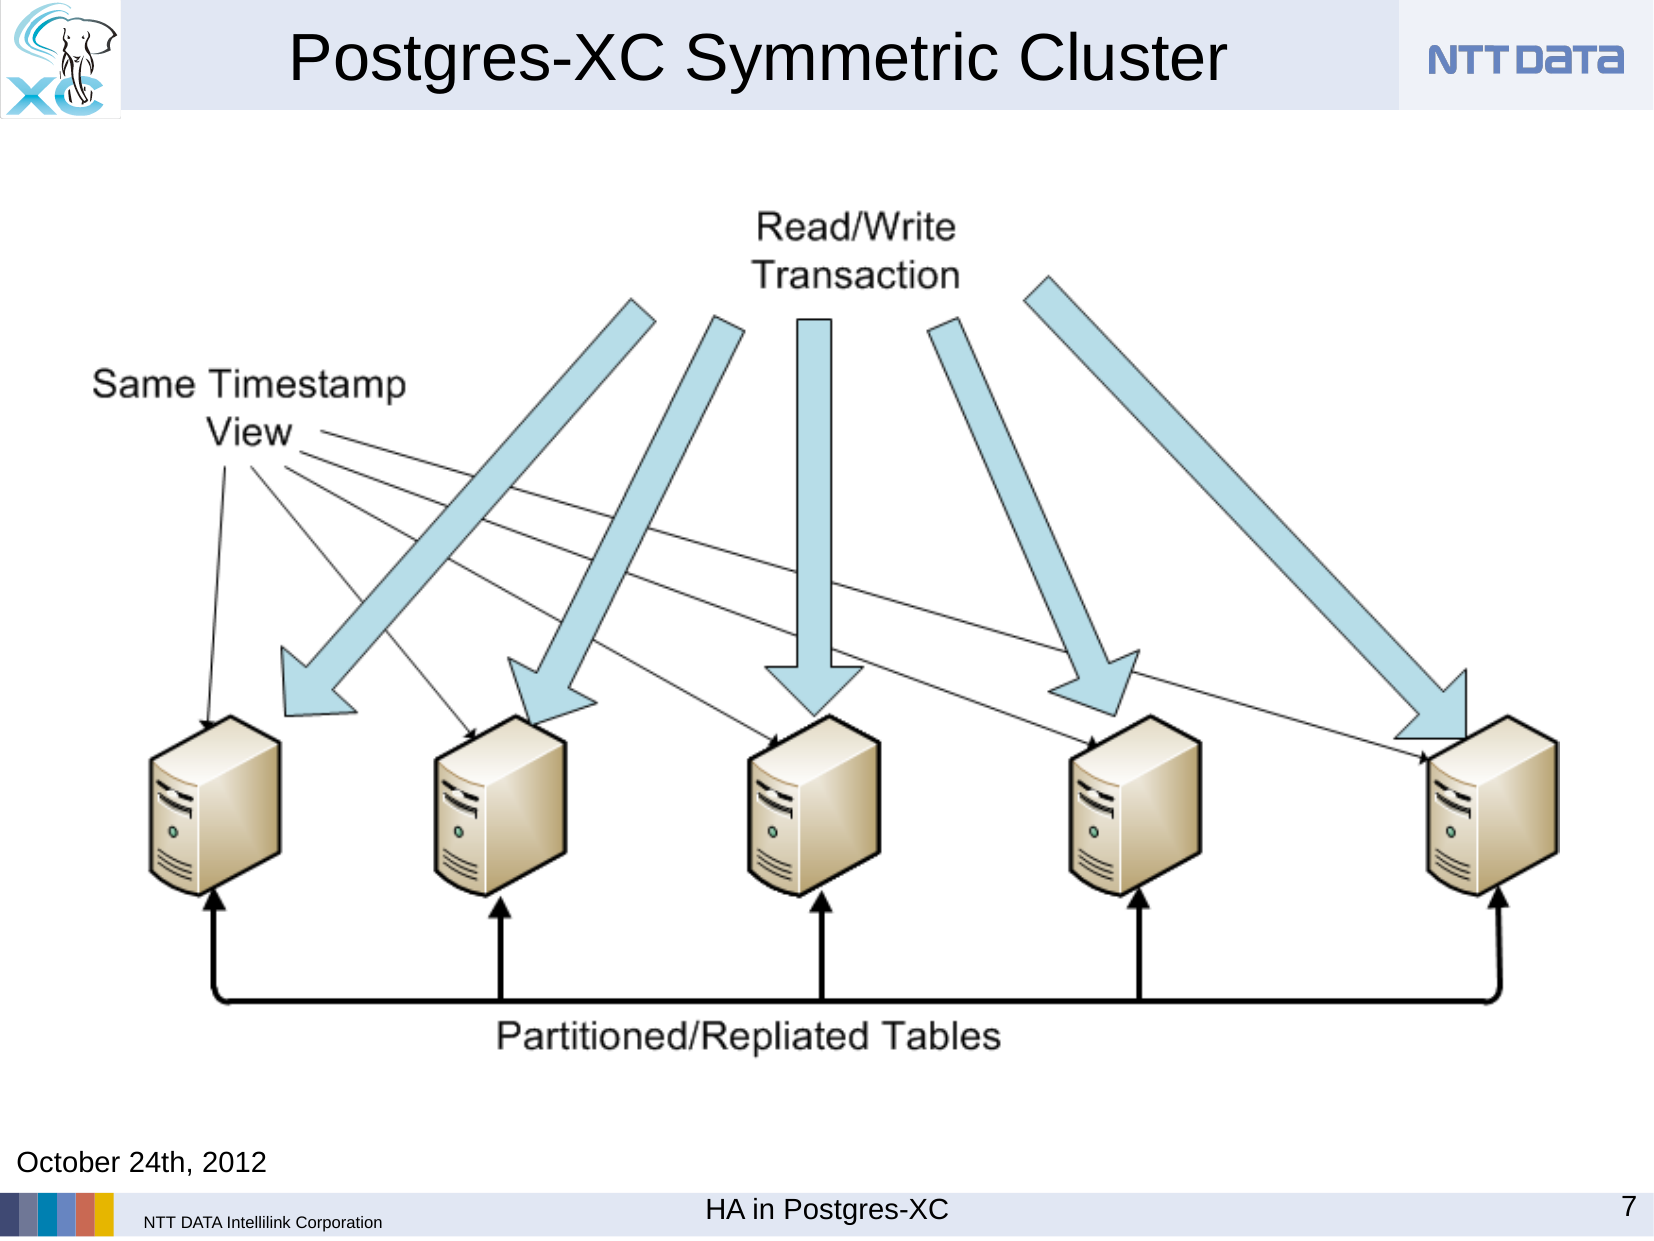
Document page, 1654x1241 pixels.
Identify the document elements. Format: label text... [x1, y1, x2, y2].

picture [1429, 45, 1624, 74]
picture [0, 0, 121, 119]
title Postgres-XC Symmetric Cluster [120, 3, 1399, 110]
picture [92, 198, 1560, 1063]
